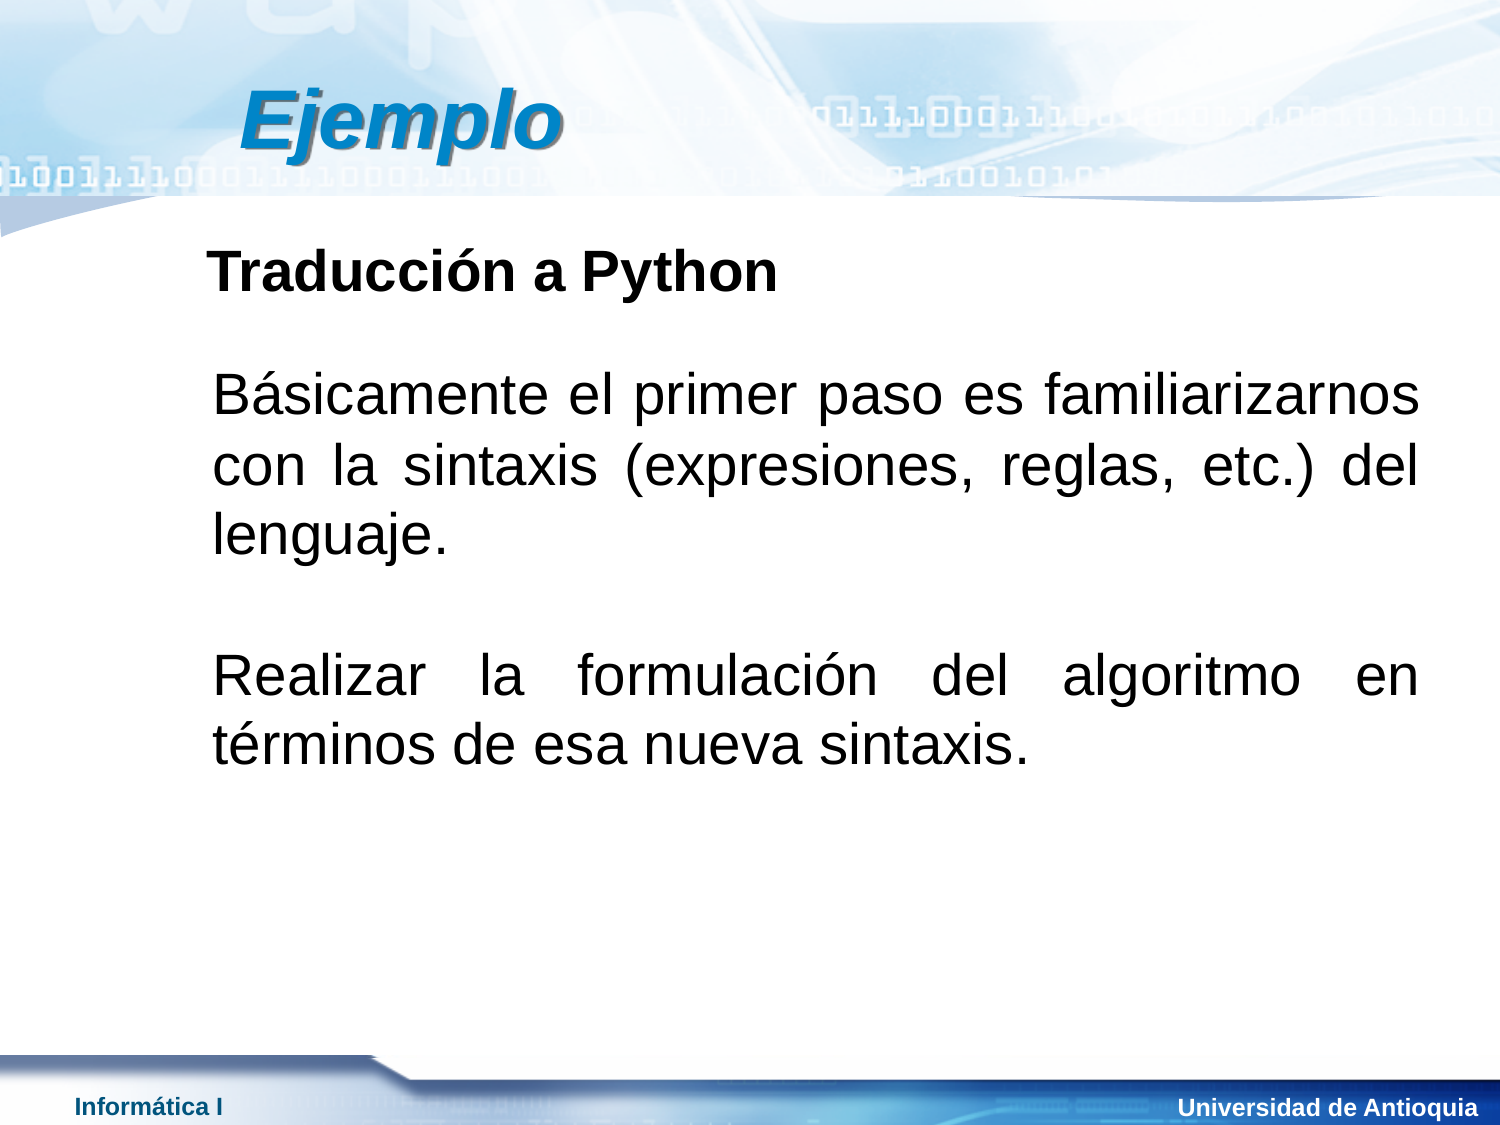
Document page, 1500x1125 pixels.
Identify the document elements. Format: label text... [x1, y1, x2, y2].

text_box Básicamente el primer paso es familiarizarnos con la sintaxis (expresiones, reglas, etc.) del lenguaje. Realizar la formulación del algoritmo en términos de esa nueva sintaxis. [123, 349, 1435, 784]
picture [0, 0, 1500, 196]
picture [0, 1055, 1500, 1125]
text_box Traducción a Python [192, 225, 1059, 310]
title Ejemplo [224, 57, 1438, 150]
